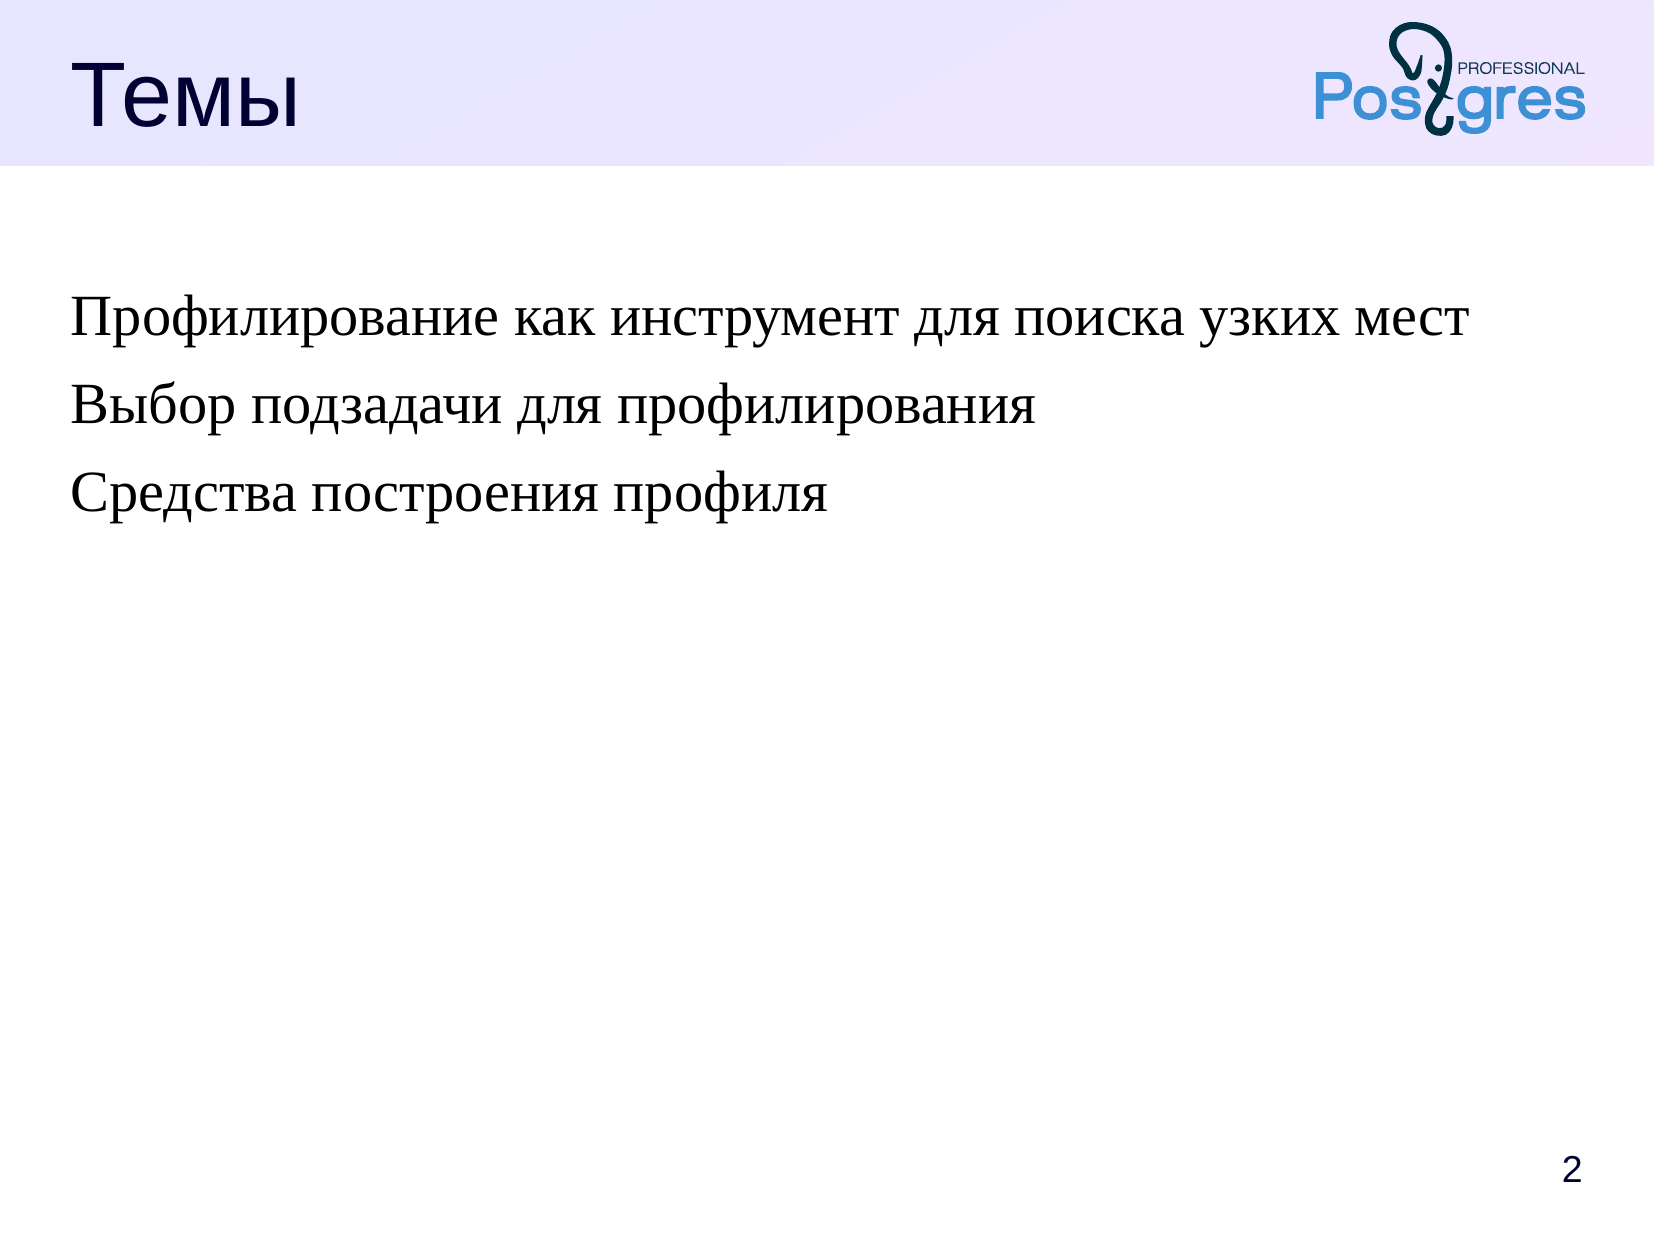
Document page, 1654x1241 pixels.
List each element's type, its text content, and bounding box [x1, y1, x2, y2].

list Профилирование как инструмент для поиска узких мест Выбор подзадачи для профилирования Средства построения профиля [70, 283, 1583, 1141]
title Темы [70, 43, 1241, 147]
